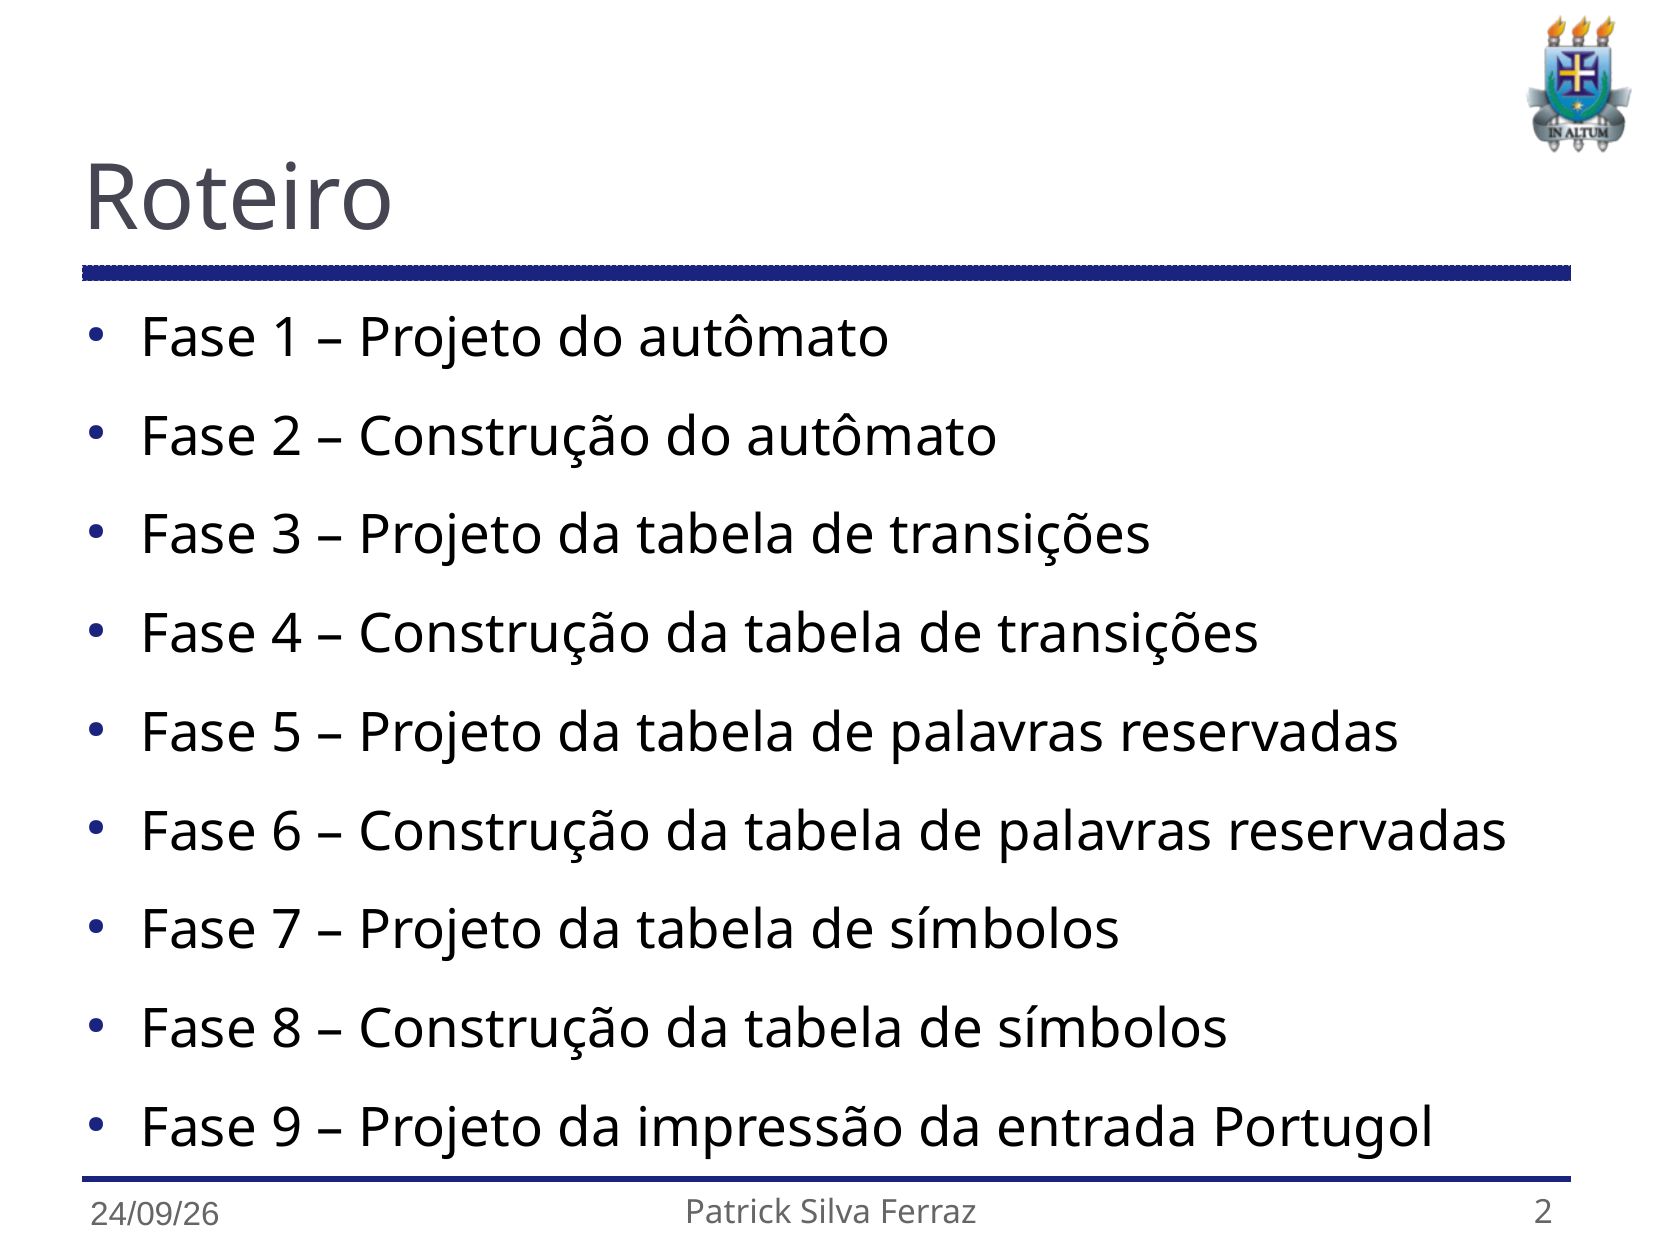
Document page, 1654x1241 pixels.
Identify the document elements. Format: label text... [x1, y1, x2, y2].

list Fase 1 – Projeto do autômato Fase 2 – Construção do autômato Fase 3 – Projeto da tabela de transições Fase 4 – Construção da tabela de transições Fase 5 – Projeto da tabela de palavras reservadas Fase 6 – Construção da tabela de palavras reservadas Fase 7 – Projeto da tabela de símbolos Fase 8 – Construção da tabela de símbolos Fase 9 – Projeto da impressão da entrada Portugol [82, 290, 1571, 1171]
picture [1525, 15, 1632, 153]
title Roteiro [82, 49, 1571, 257]
